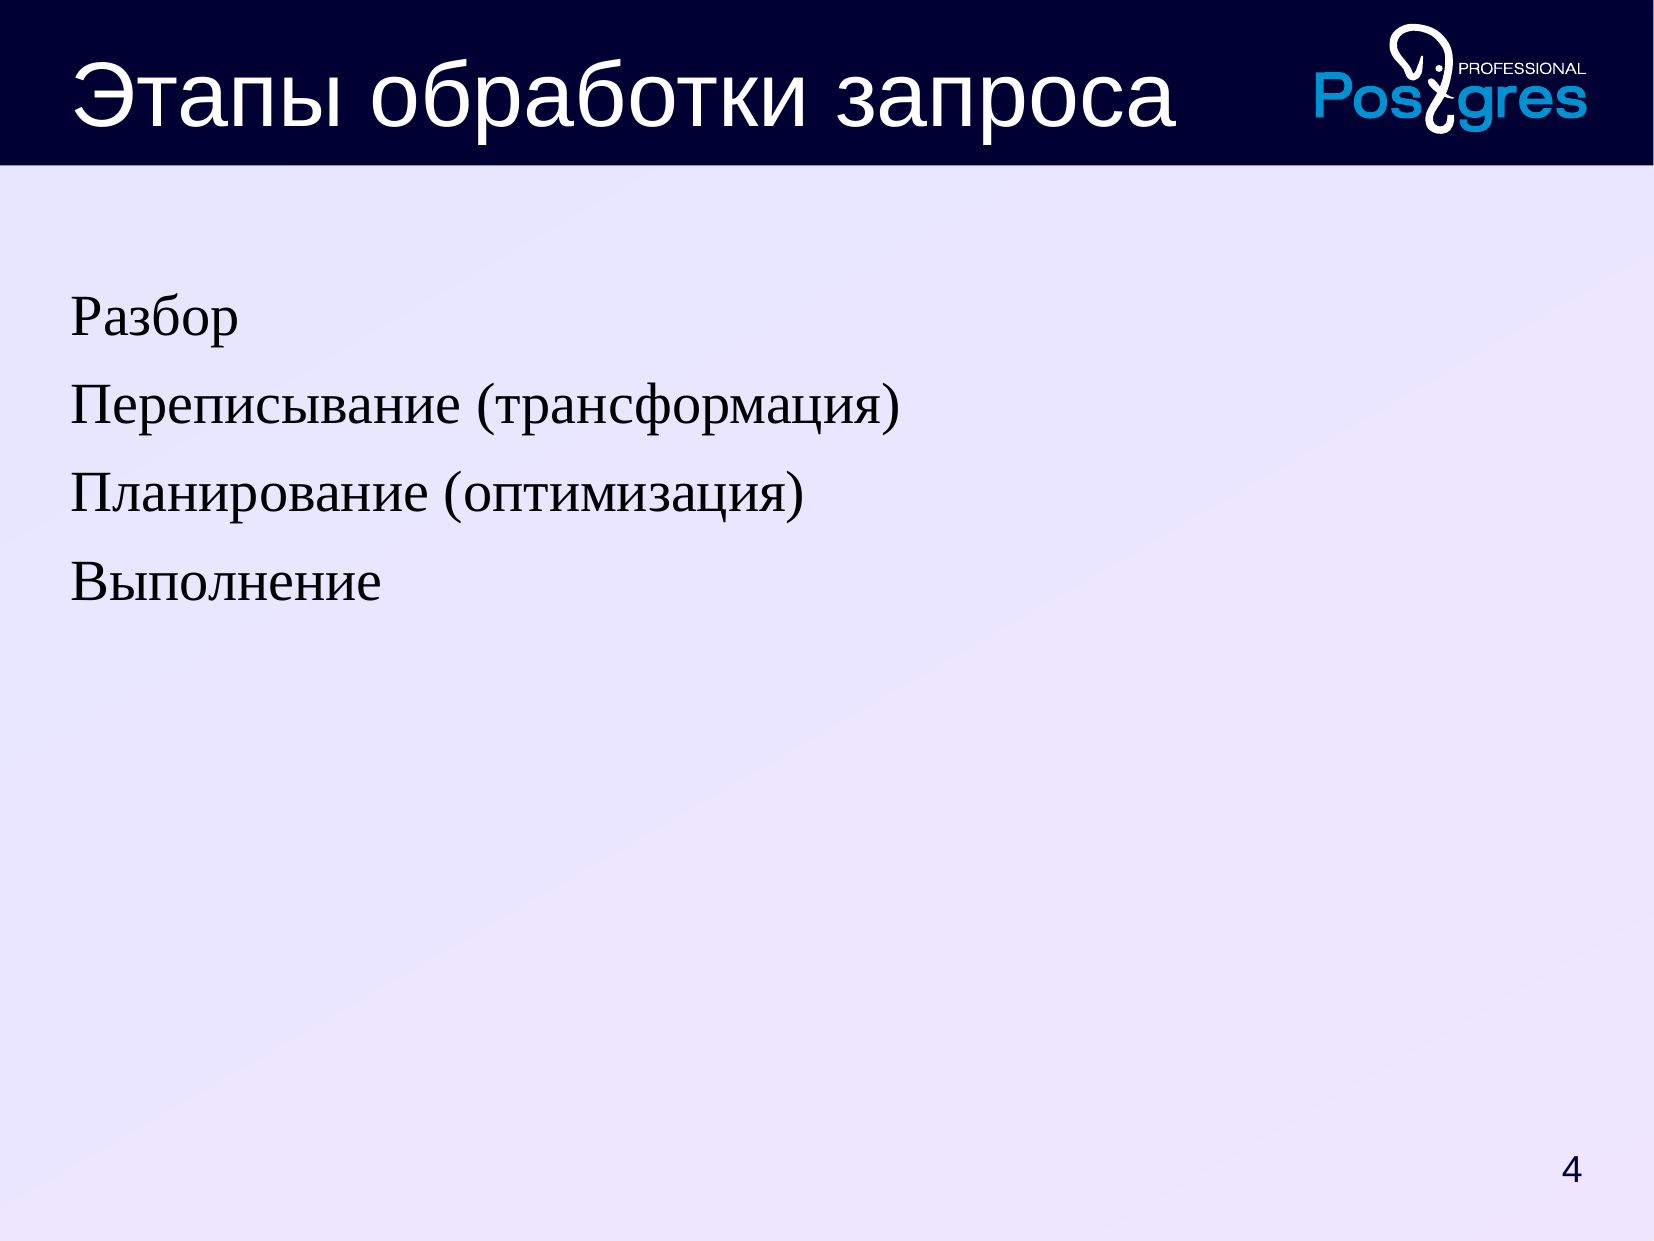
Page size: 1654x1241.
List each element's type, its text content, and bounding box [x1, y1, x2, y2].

list Разбор Переписывание (трансформация) Планирование (оптимизация) Выполнение [70, 283, 1559, 1003]
title Этапы обработки запроса [70, 43, 1241, 147]
